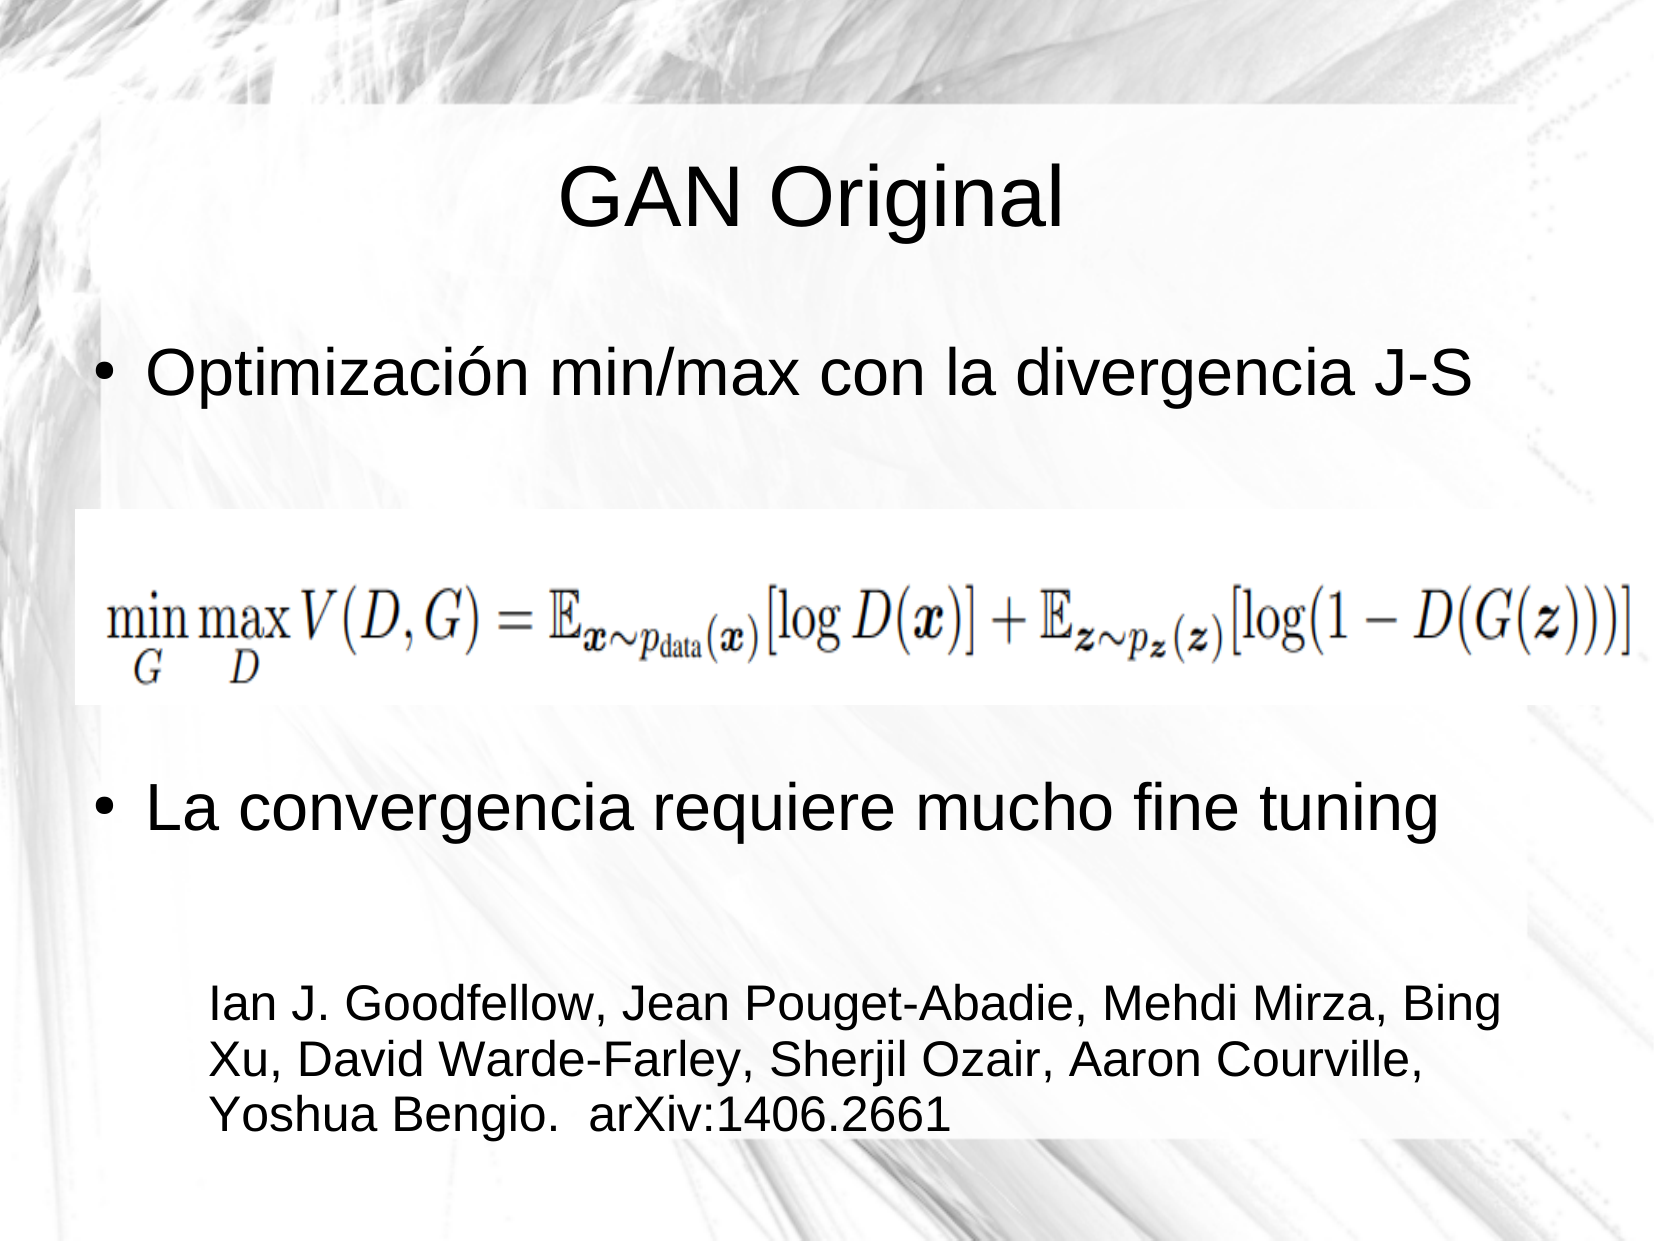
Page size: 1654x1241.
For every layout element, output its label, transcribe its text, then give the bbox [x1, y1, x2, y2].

list Ian J. Goodfellow, Jean Pouget-Abadie, Mehdi Mirza, Bing Xu, David Warde-Farley, Sherjil Ozair, Aaron Courville, Yoshua Bengio. arXiv:1406.2661 [137, 975, 1591, 1241]
picture [0, 0, 1654, 1241]
title GAN Original [118, 112, 1506, 281]
list La convergencia requiere mucho fine tuning [75, 769, 1621, 946]
list Optimización min/max con la divergencia J-S [75, 334, 1621, 509]
